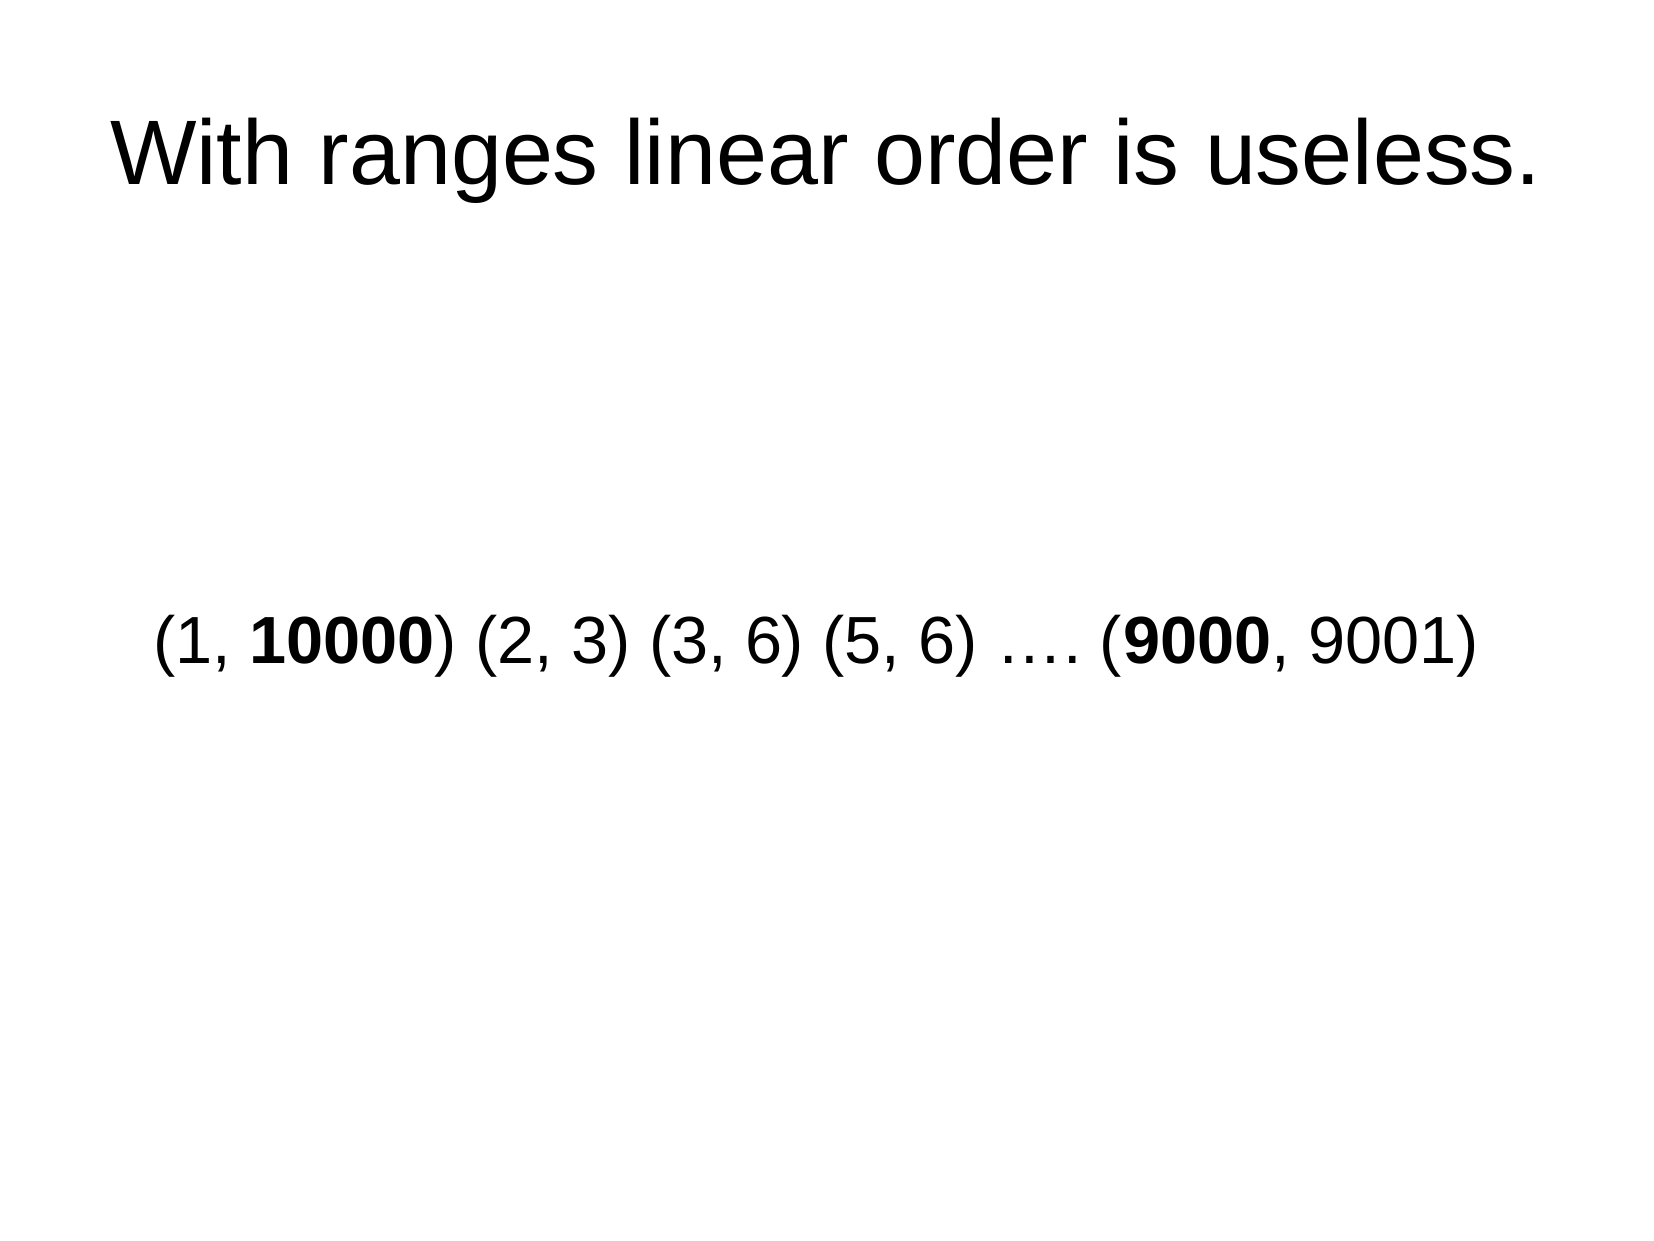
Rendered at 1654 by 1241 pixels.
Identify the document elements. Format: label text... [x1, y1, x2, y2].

title With ranges linear order is useless. [82, 49, 1571, 257]
list (1, 10000) (2, 3) (3, 6) (5, 6) …. (9000, 9001) [82, 290, 1571, 1109]
